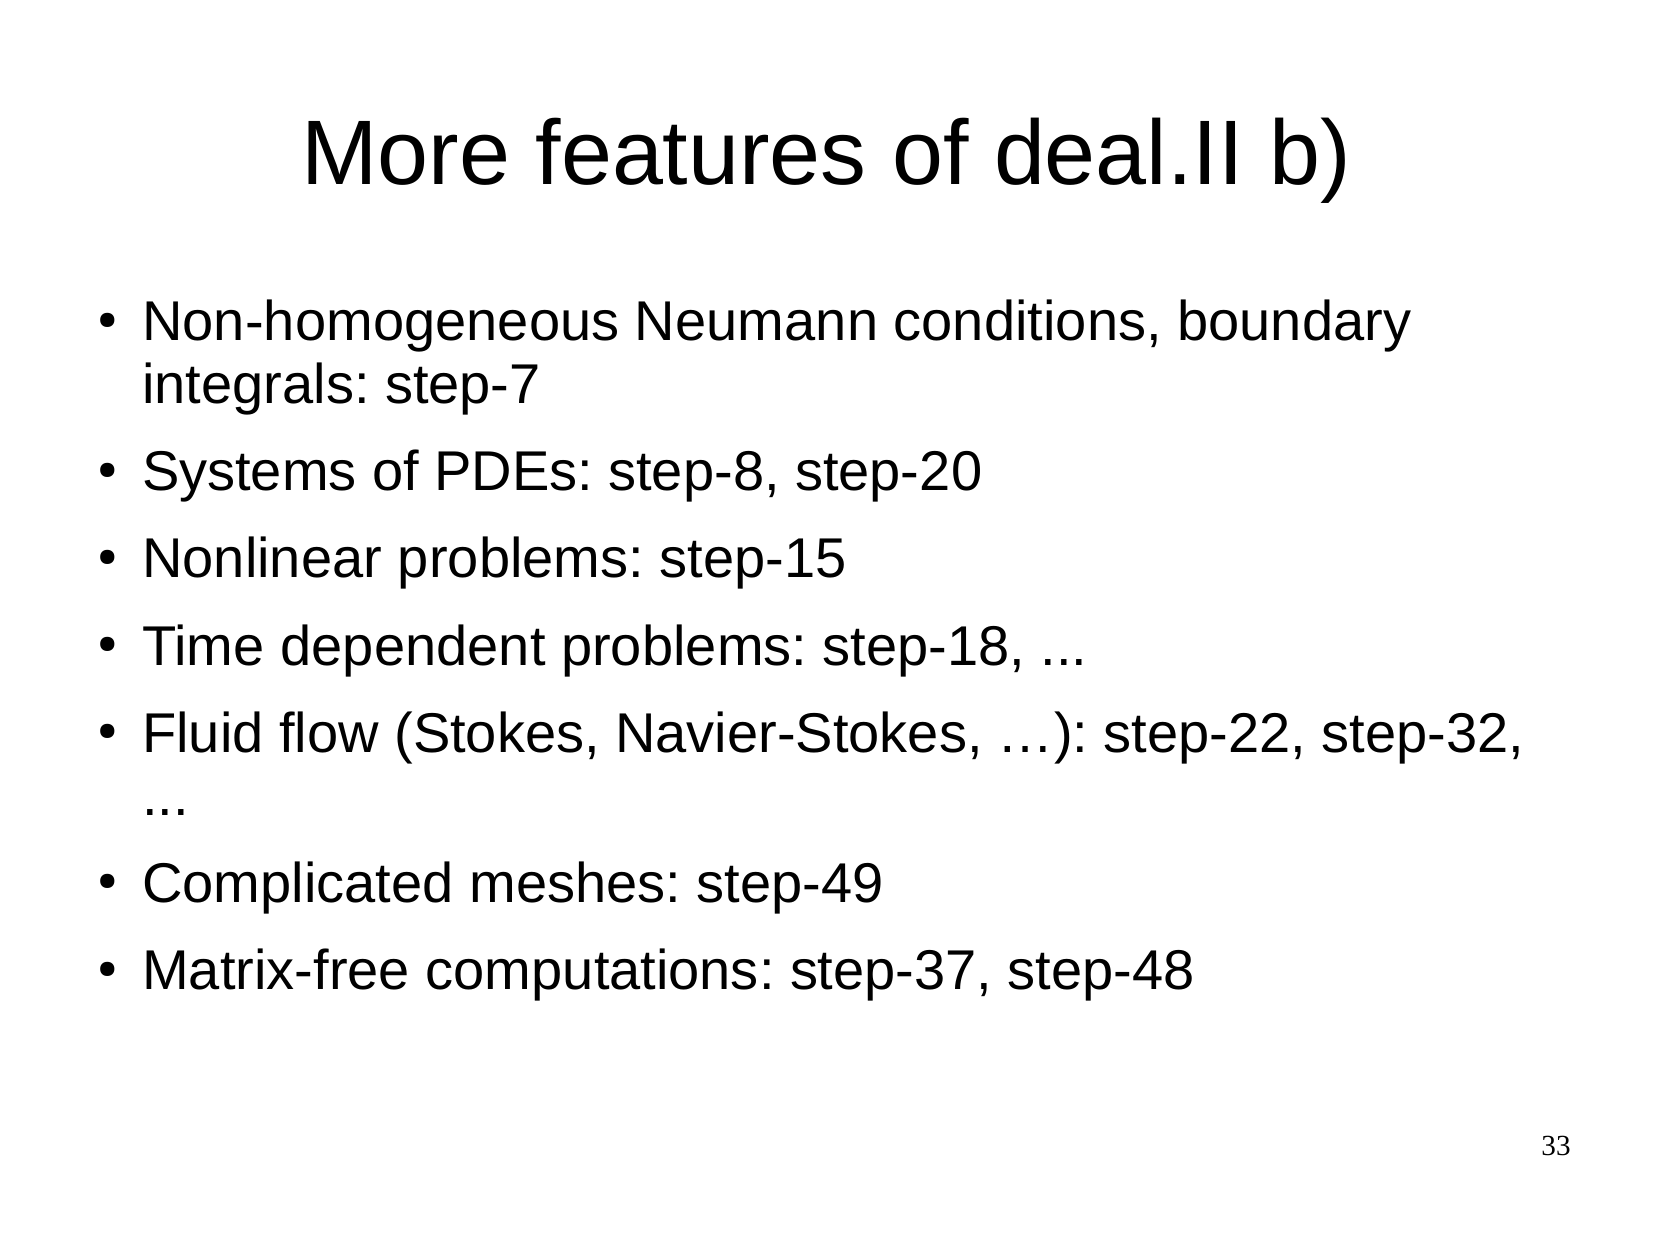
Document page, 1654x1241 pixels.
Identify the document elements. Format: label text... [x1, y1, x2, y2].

title More features of deal.II b) [82, 49, 1571, 257]
list Non-homogeneous Neumann conditions, boundary integrals: step-7 Systems of PDEs: step-8, step-20 Nonlinear problems: step-15 Time dependent problems: step-18, ... Fluid flow (Stokes, Navier-Stokes, …): step-22, step-32, ... Complicated meshes: step-49 Matrix-free computations: step-37, step-48 [82, 290, 1538, 1010]
